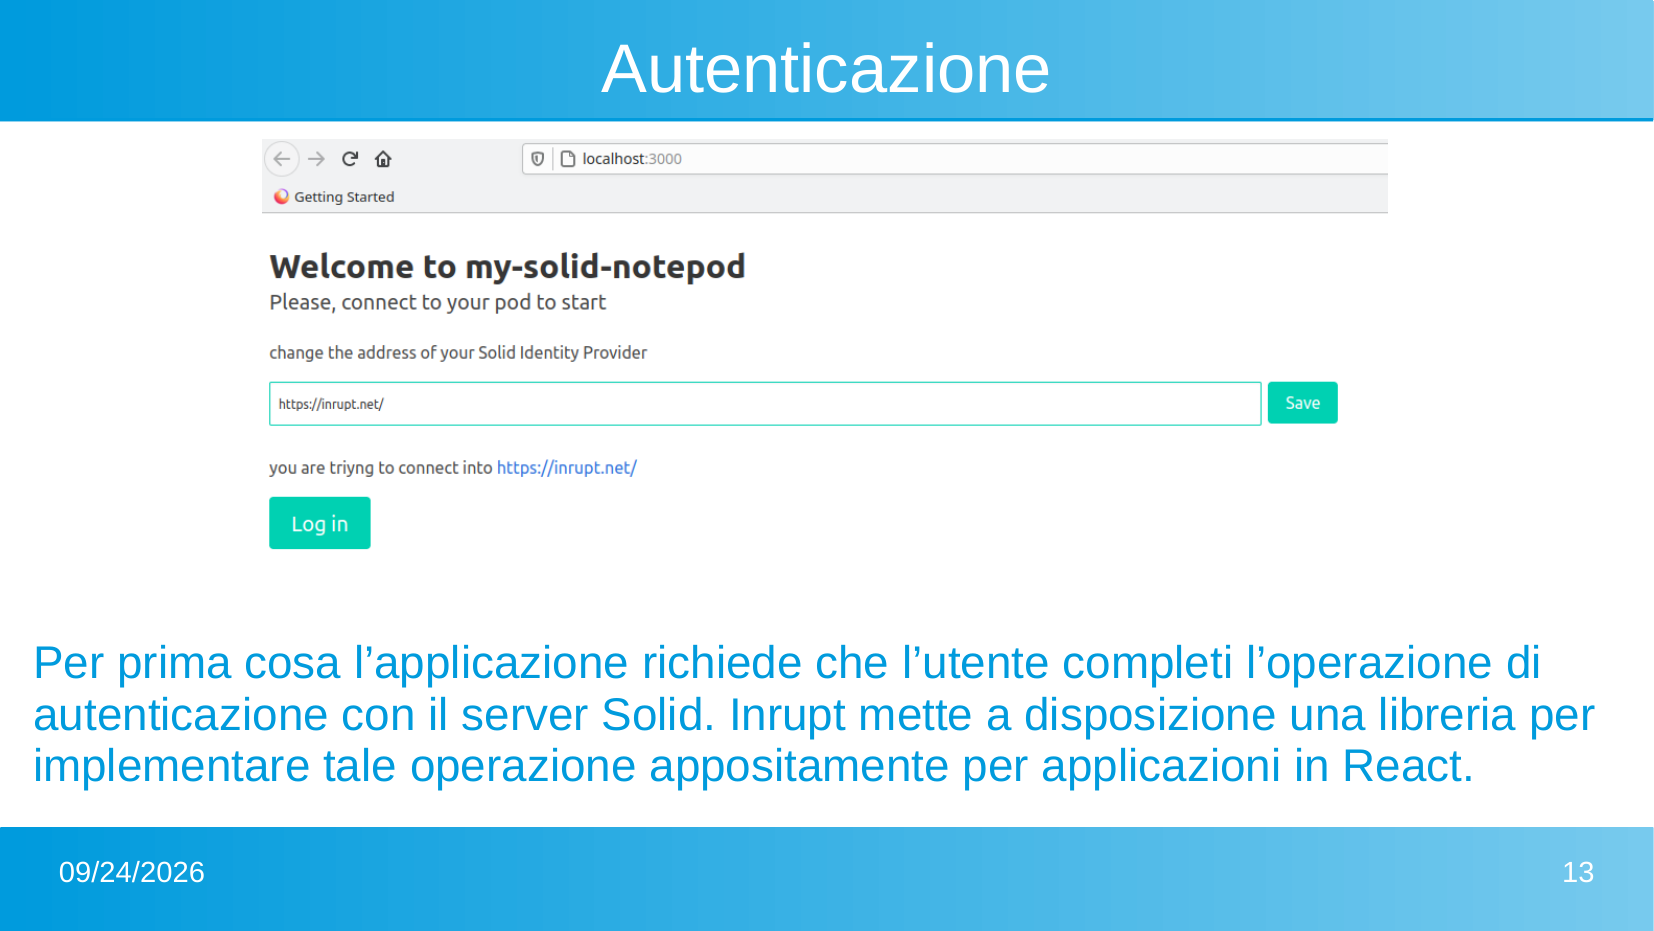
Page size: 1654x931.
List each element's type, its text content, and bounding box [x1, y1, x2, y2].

list Per prima cosa l’applicazione richiede che l’utente completi l’operazione di autenticazione con il server Solid. Inrupt mette a disposizione una libreria per implementare tale operazione appositamente per applicazioni in React. [0, 637, 1651, 882]
picture [262, 139, 1388, 614]
title Autenticazione [59, 29, 1595, 108]
